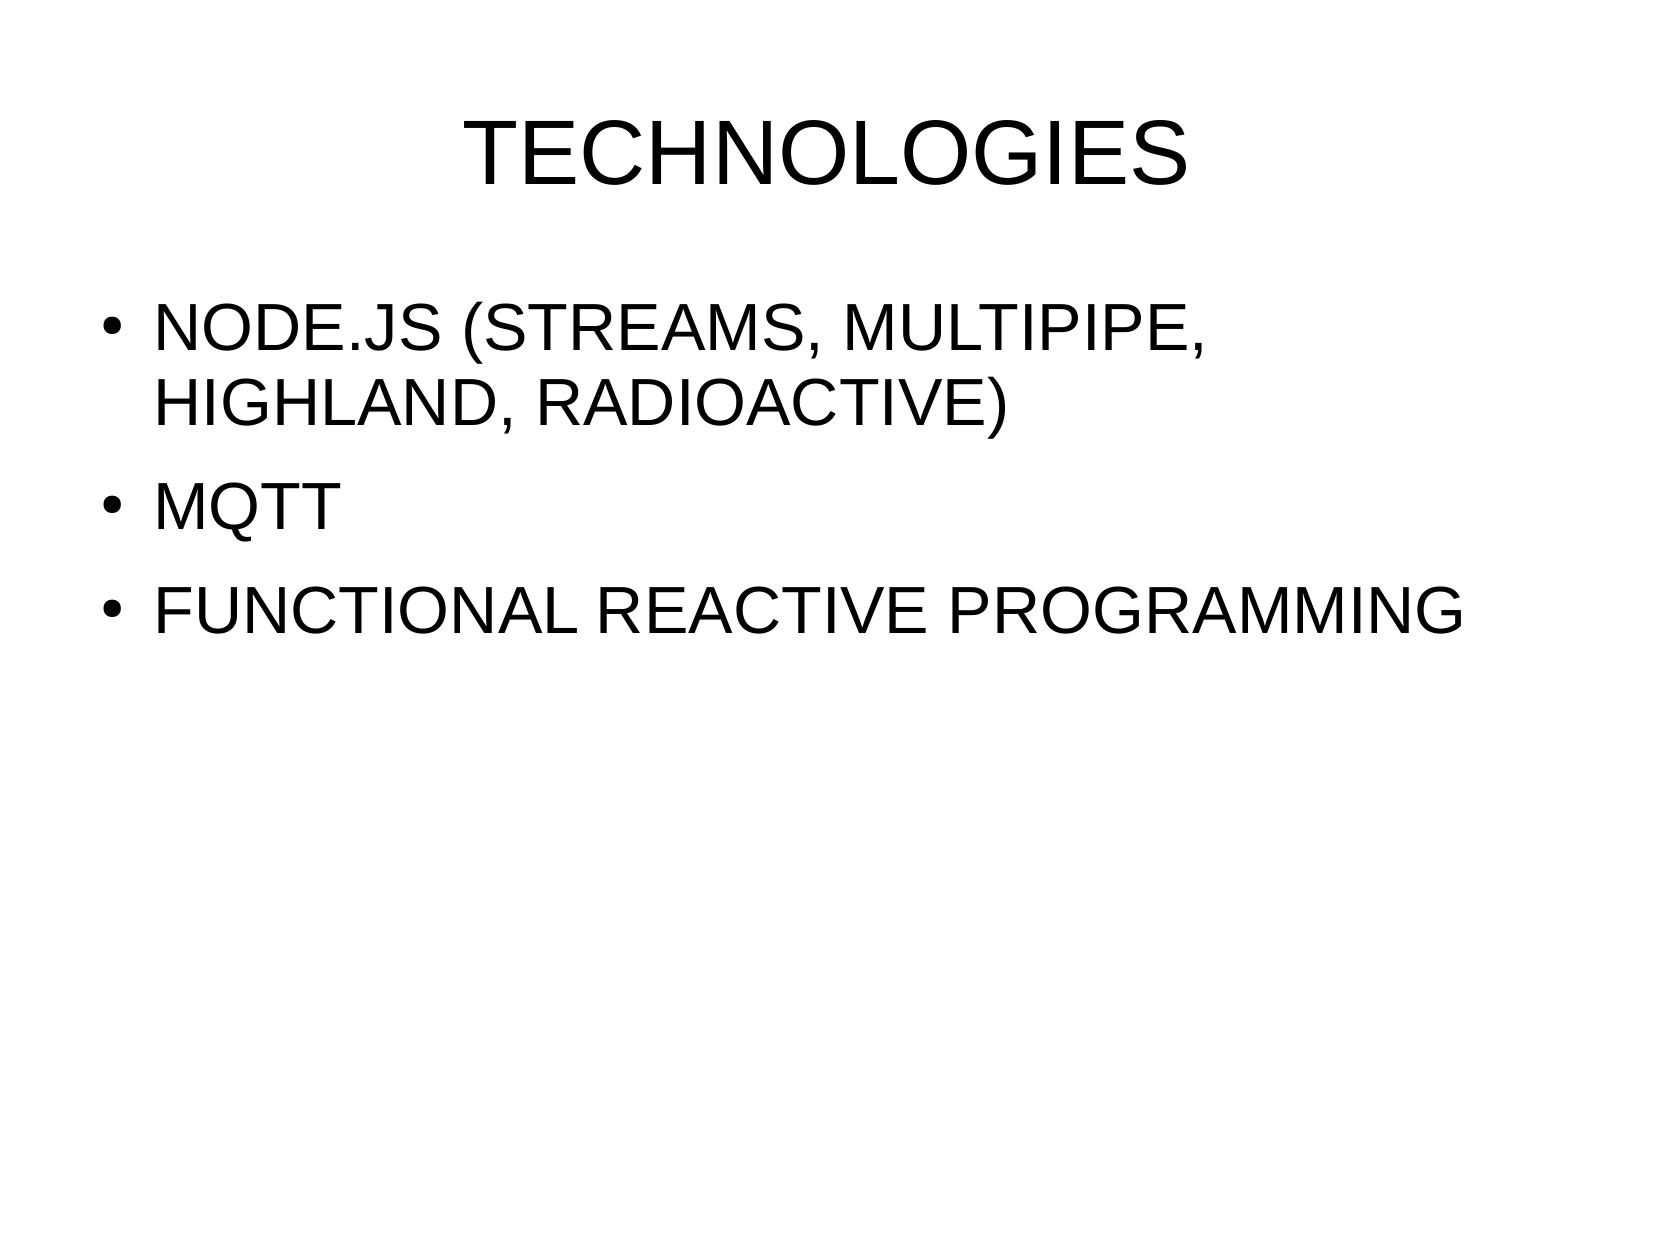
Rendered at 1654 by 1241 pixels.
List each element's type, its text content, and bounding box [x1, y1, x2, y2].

title TECHNOLOGIES [82, 49, 1571, 257]
list NODE.JS (STREAMS, MULTIPIPE, HIGHLAND, RADIOACTIVE) MQTT FUNCTIONAL REACTIVE PROGRAMMING [82, 290, 1571, 1010]
